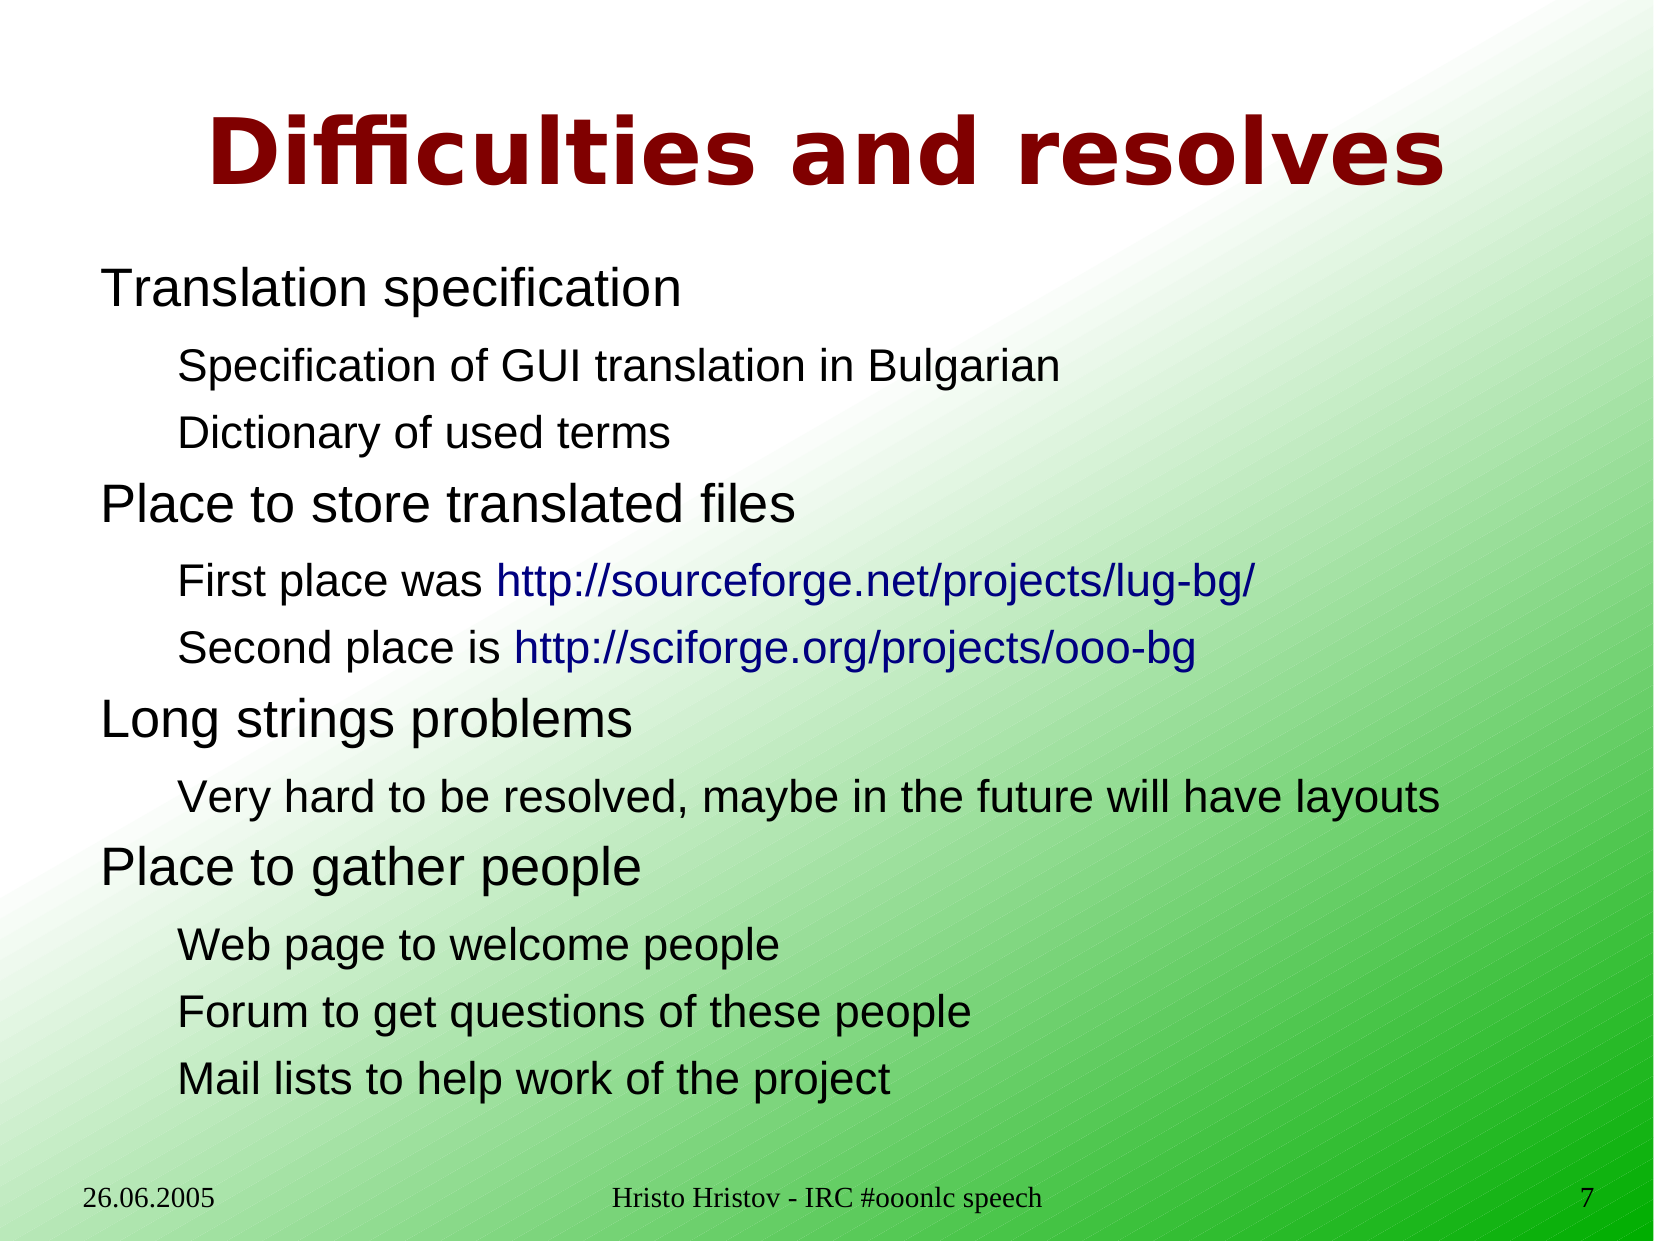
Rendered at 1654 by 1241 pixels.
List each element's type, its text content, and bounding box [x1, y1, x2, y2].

list Translation specification Specification of GUI translation in Bulgarian Dictionary of used terms Place to store translated files First place was http://sourceforge.net/projects/lug-bg/ Second place is http://sciforge.org/projects/ooo-bg Long strings problems Very hard to be resolved, maybe in the future will have layouts Place to gather people Web page to welcome people Forum to get questions of these people Mail lists to help work of the project [82, 265, 1565, 1137]
title Difficulties and resolves [82, 49, 1571, 257]
